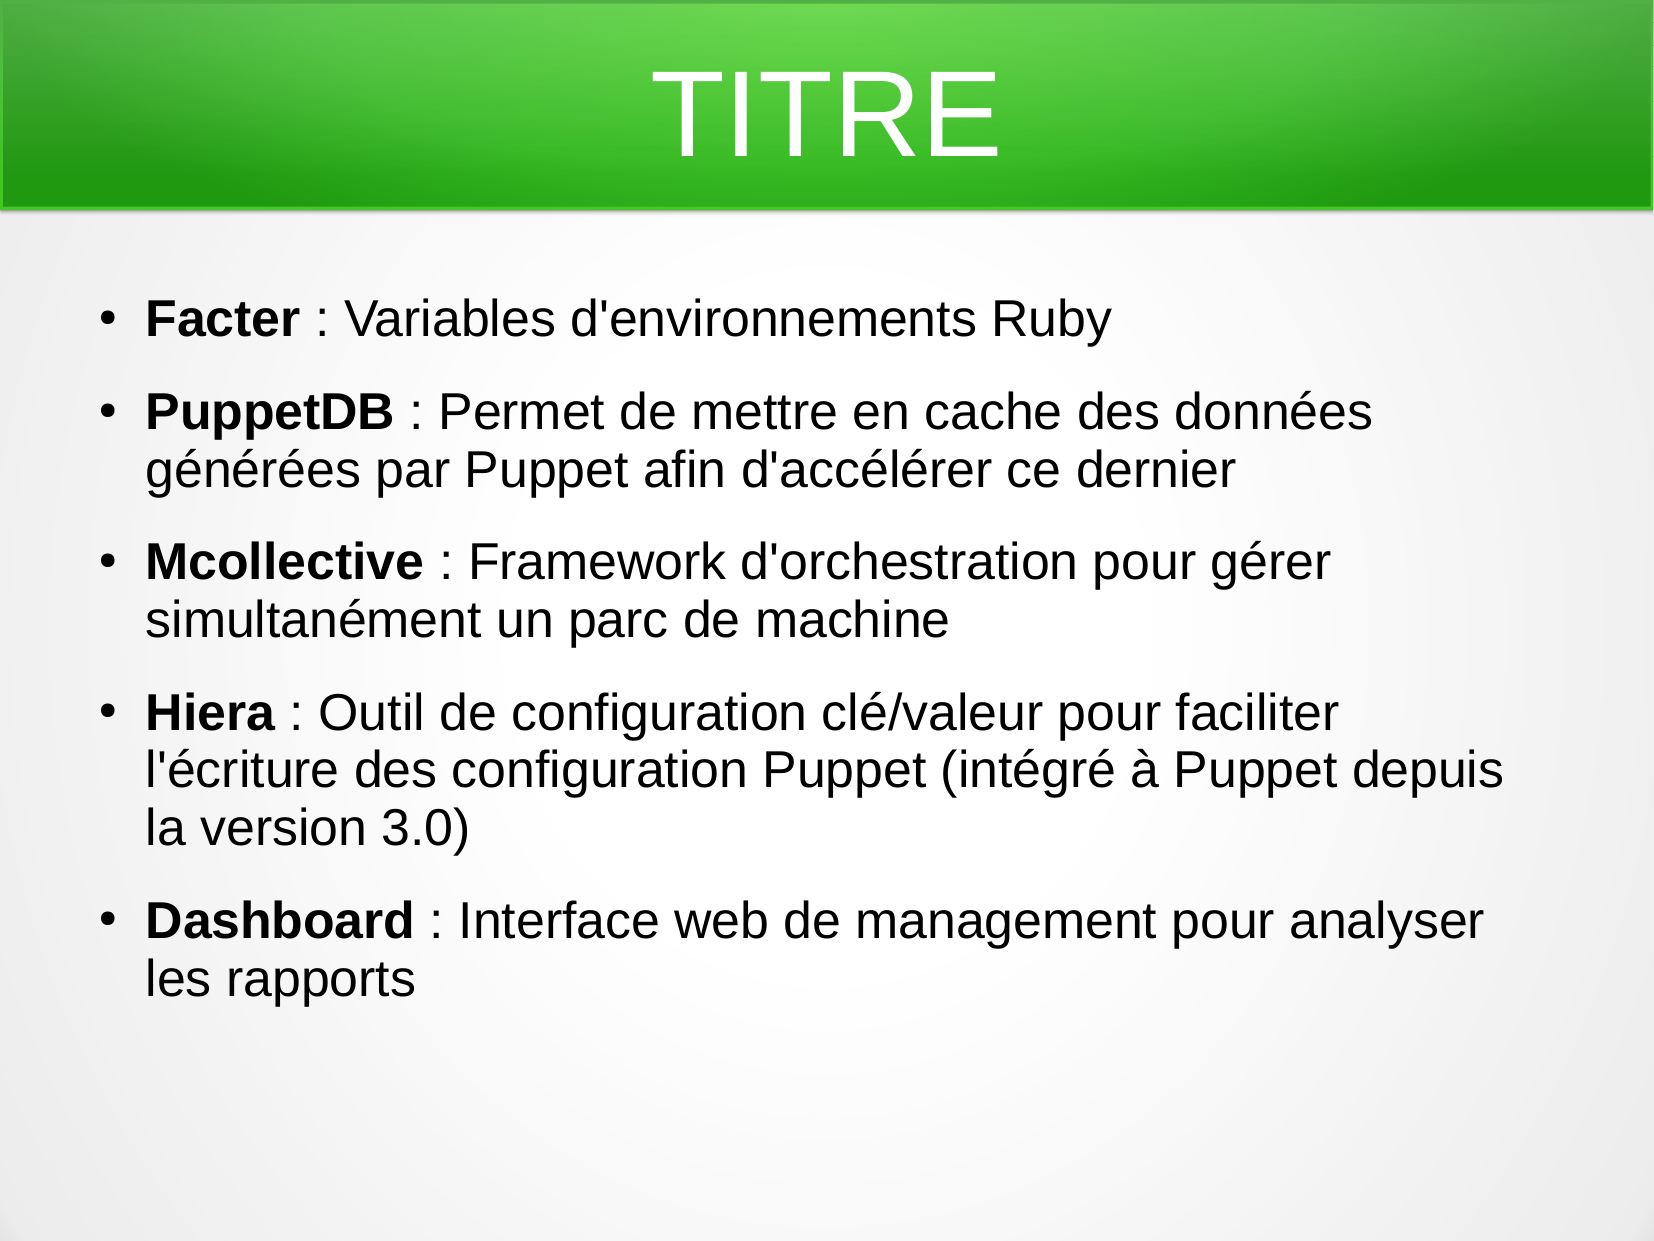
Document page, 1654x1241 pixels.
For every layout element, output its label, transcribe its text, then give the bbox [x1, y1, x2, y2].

title TITRE [82, 45, 1571, 183]
list Facter : Variables d'environnements Ruby PuppetDB : Permet de mettre en cache des données générées par Puppet afin d'accélérer ce dernier Mcollective : Framework d'orchestration pour gérer simultanément un parc de machine Hiera : Outil de configuration clé/valeur pour faciliter l'écriture des configuration Puppet (intégré à Puppet depuis la version 3.0) Dashboard : Interface web de management pour analyser les rapports [82, 290, 1538, 1010]
